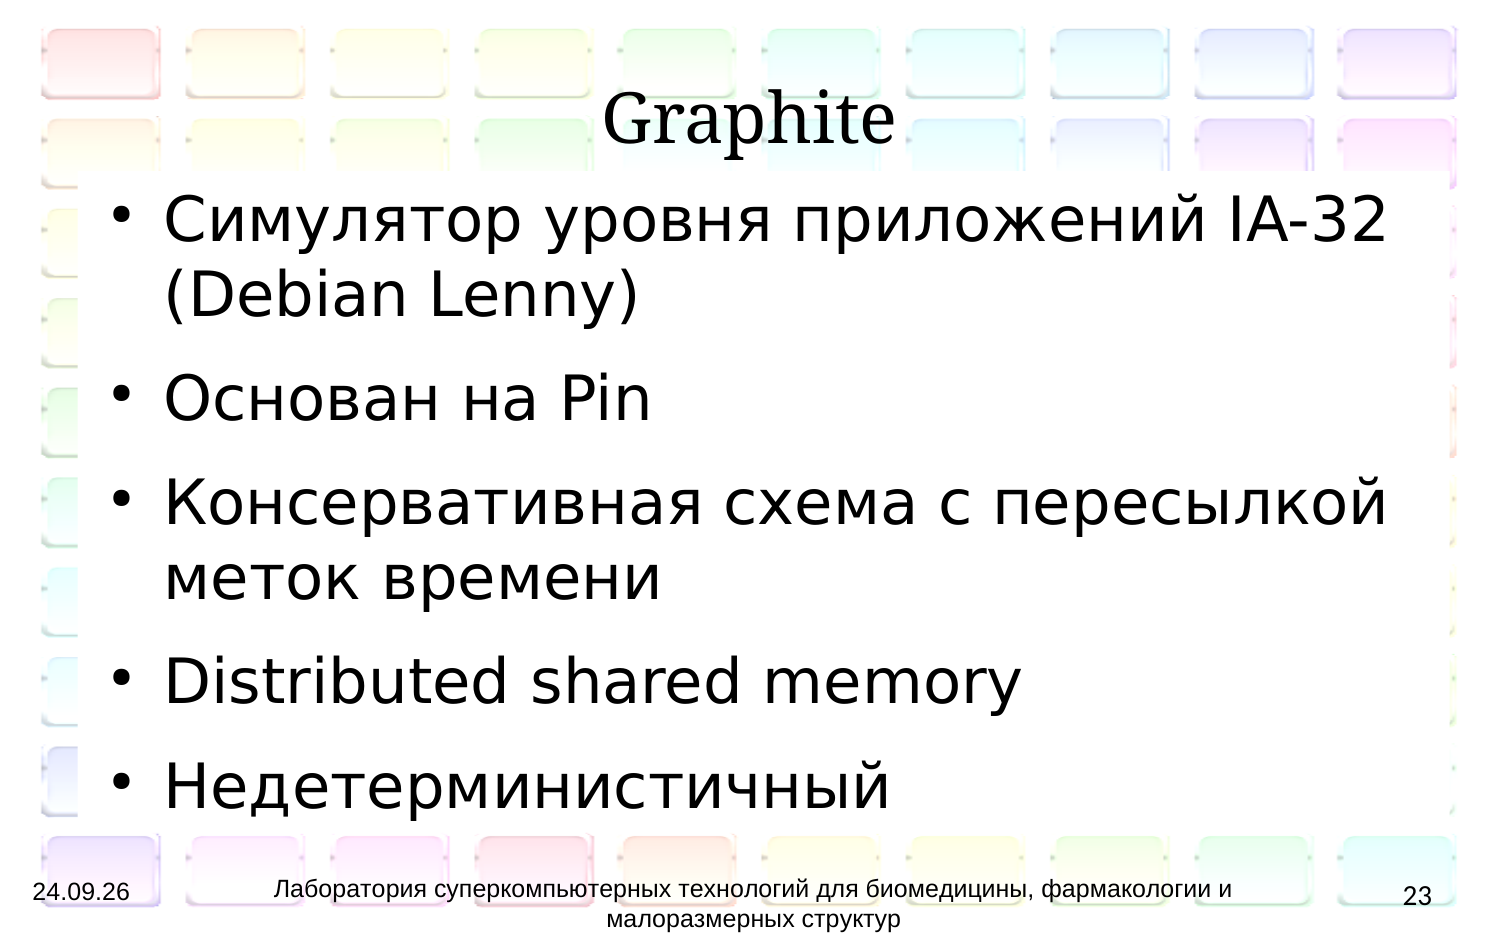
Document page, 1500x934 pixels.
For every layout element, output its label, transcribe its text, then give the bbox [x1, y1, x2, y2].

text_box 12.11.12 [17, 868, 184, 918]
picture [0, 0, 1500, 934]
title Graphite [75, 37, 1426, 193]
list Симулятор уровня приложений IA-32 (Debian Lenny) Основан на Pin Консервативная схема с пересылкой меток времени Distributed shared memory Недетерминистичный [77, 171, 1450, 829]
text_box Лаборатория суперкомпьютерных технологий для биомедицины, фармакологии и малоразмерных структур [171, 864, 1338, 915]
text_box <number> [1387, 868, 1473, 918]
